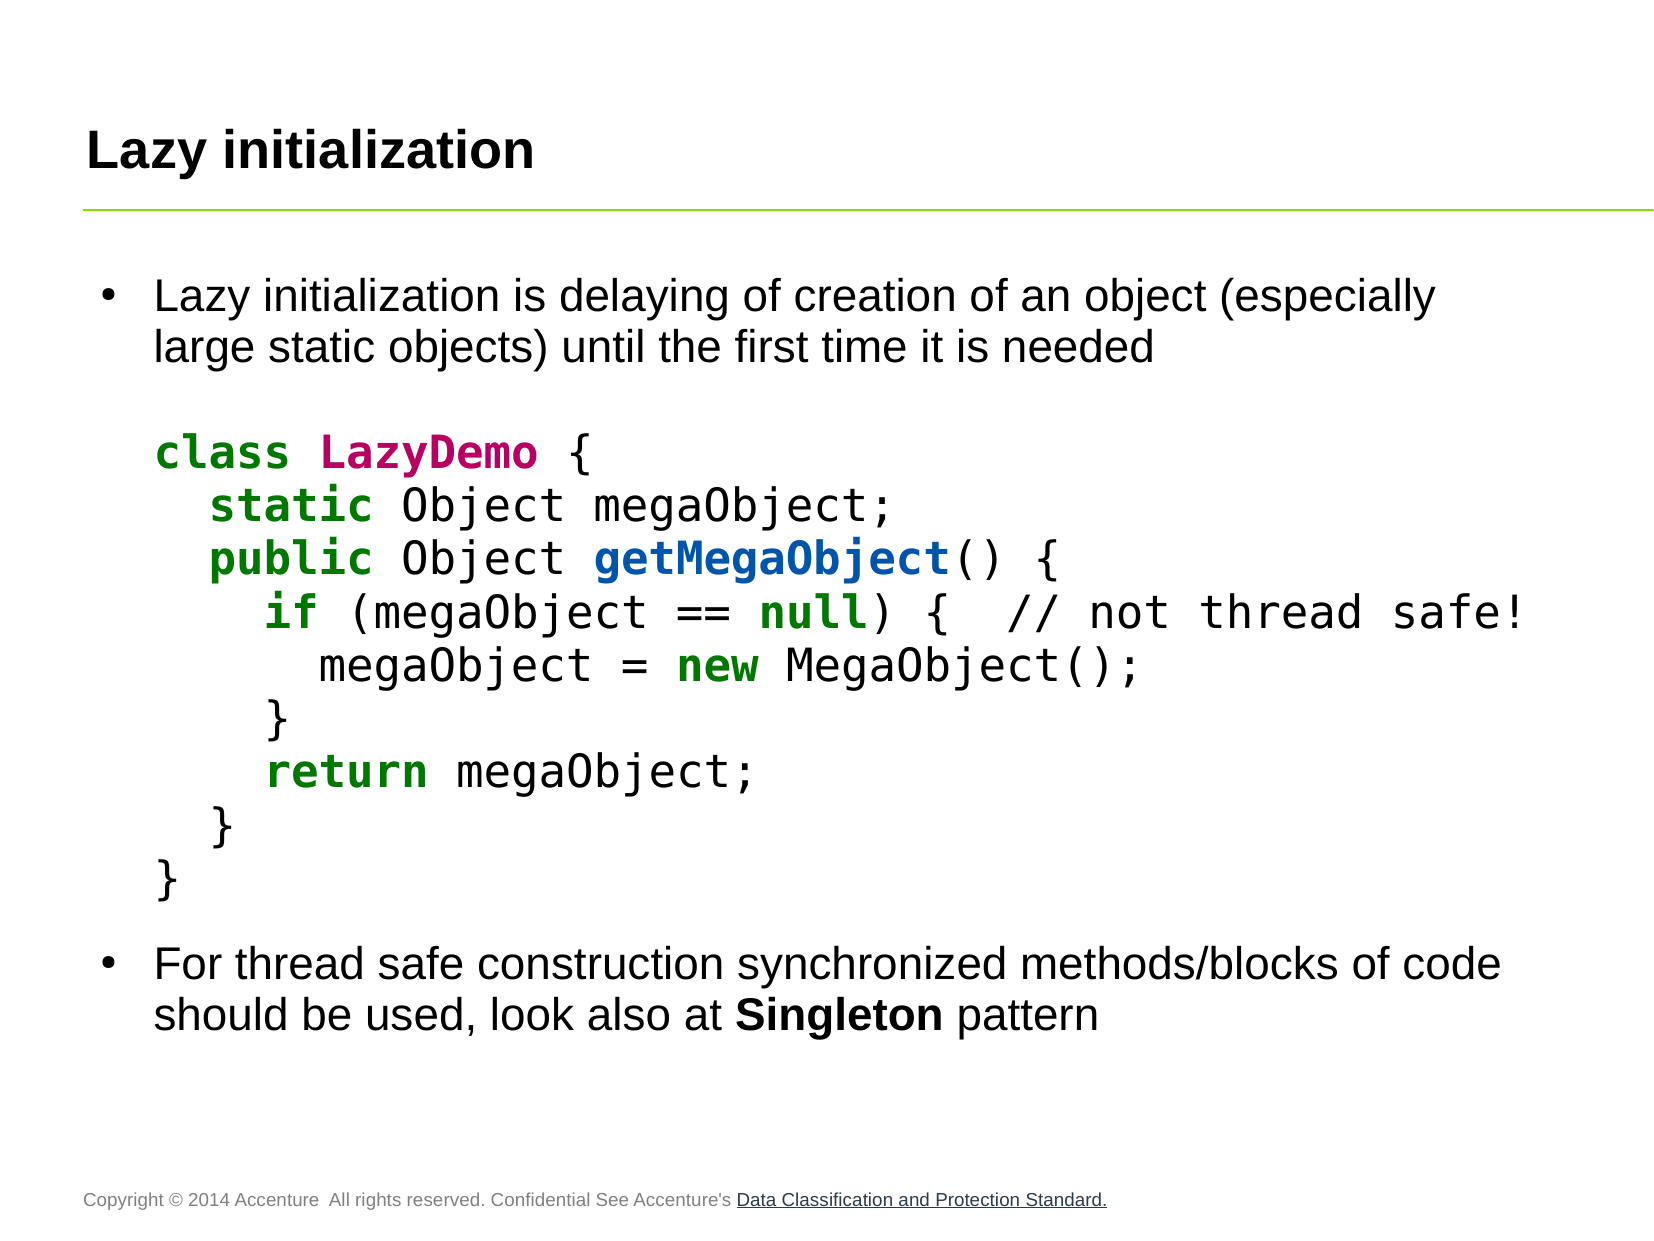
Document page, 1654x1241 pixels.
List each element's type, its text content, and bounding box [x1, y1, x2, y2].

list Lazy initialization is delaying of creation of an object (especially large static objects) until the first time it is needed class LazyDemo { static Object megaObject; public Object getMegaObject() { if (megaObject == null) { // not thread safe! megaObject = new MegaObject(); } return megaObject; } } For thread safe construction synchronized methods/blocks of code should be used, look also at Singleton pattern [82, 270, 1538, 1241]
title Lazy initialization [86, 30, 1591, 271]
